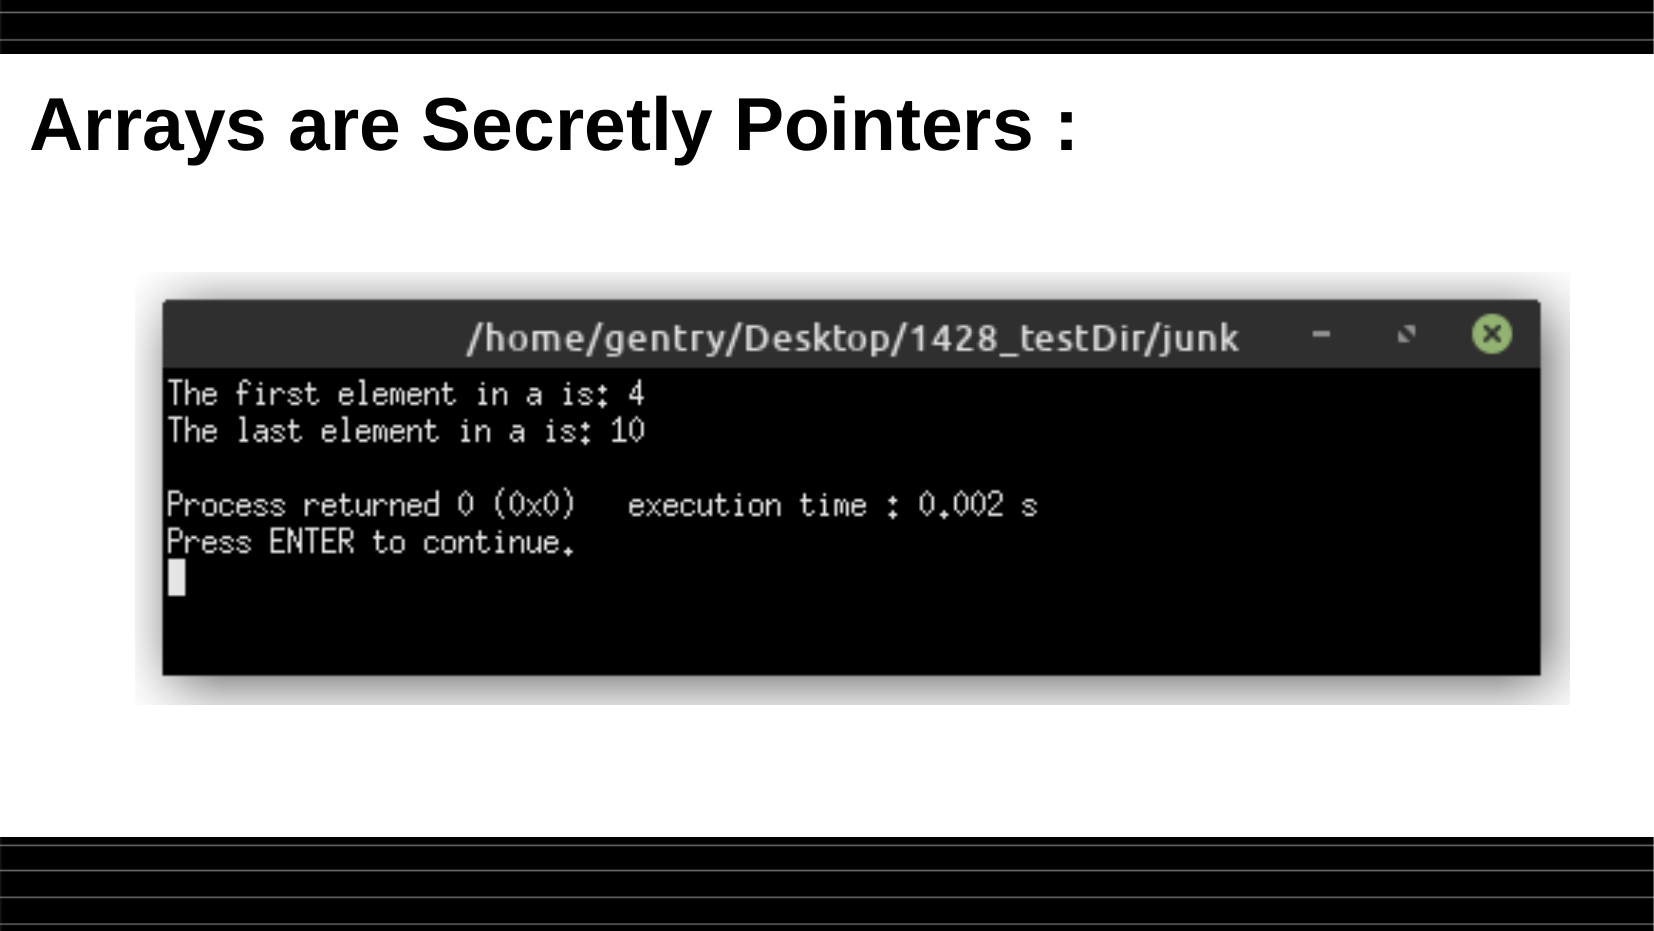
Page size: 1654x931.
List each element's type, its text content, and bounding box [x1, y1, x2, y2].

text_box Arrays are Secretly Pointers : [15, 75, 1546, 174]
picture [0, 0, 1654, 54]
picture [0, 837, 1654, 931]
picture [135, 272, 1570, 706]
